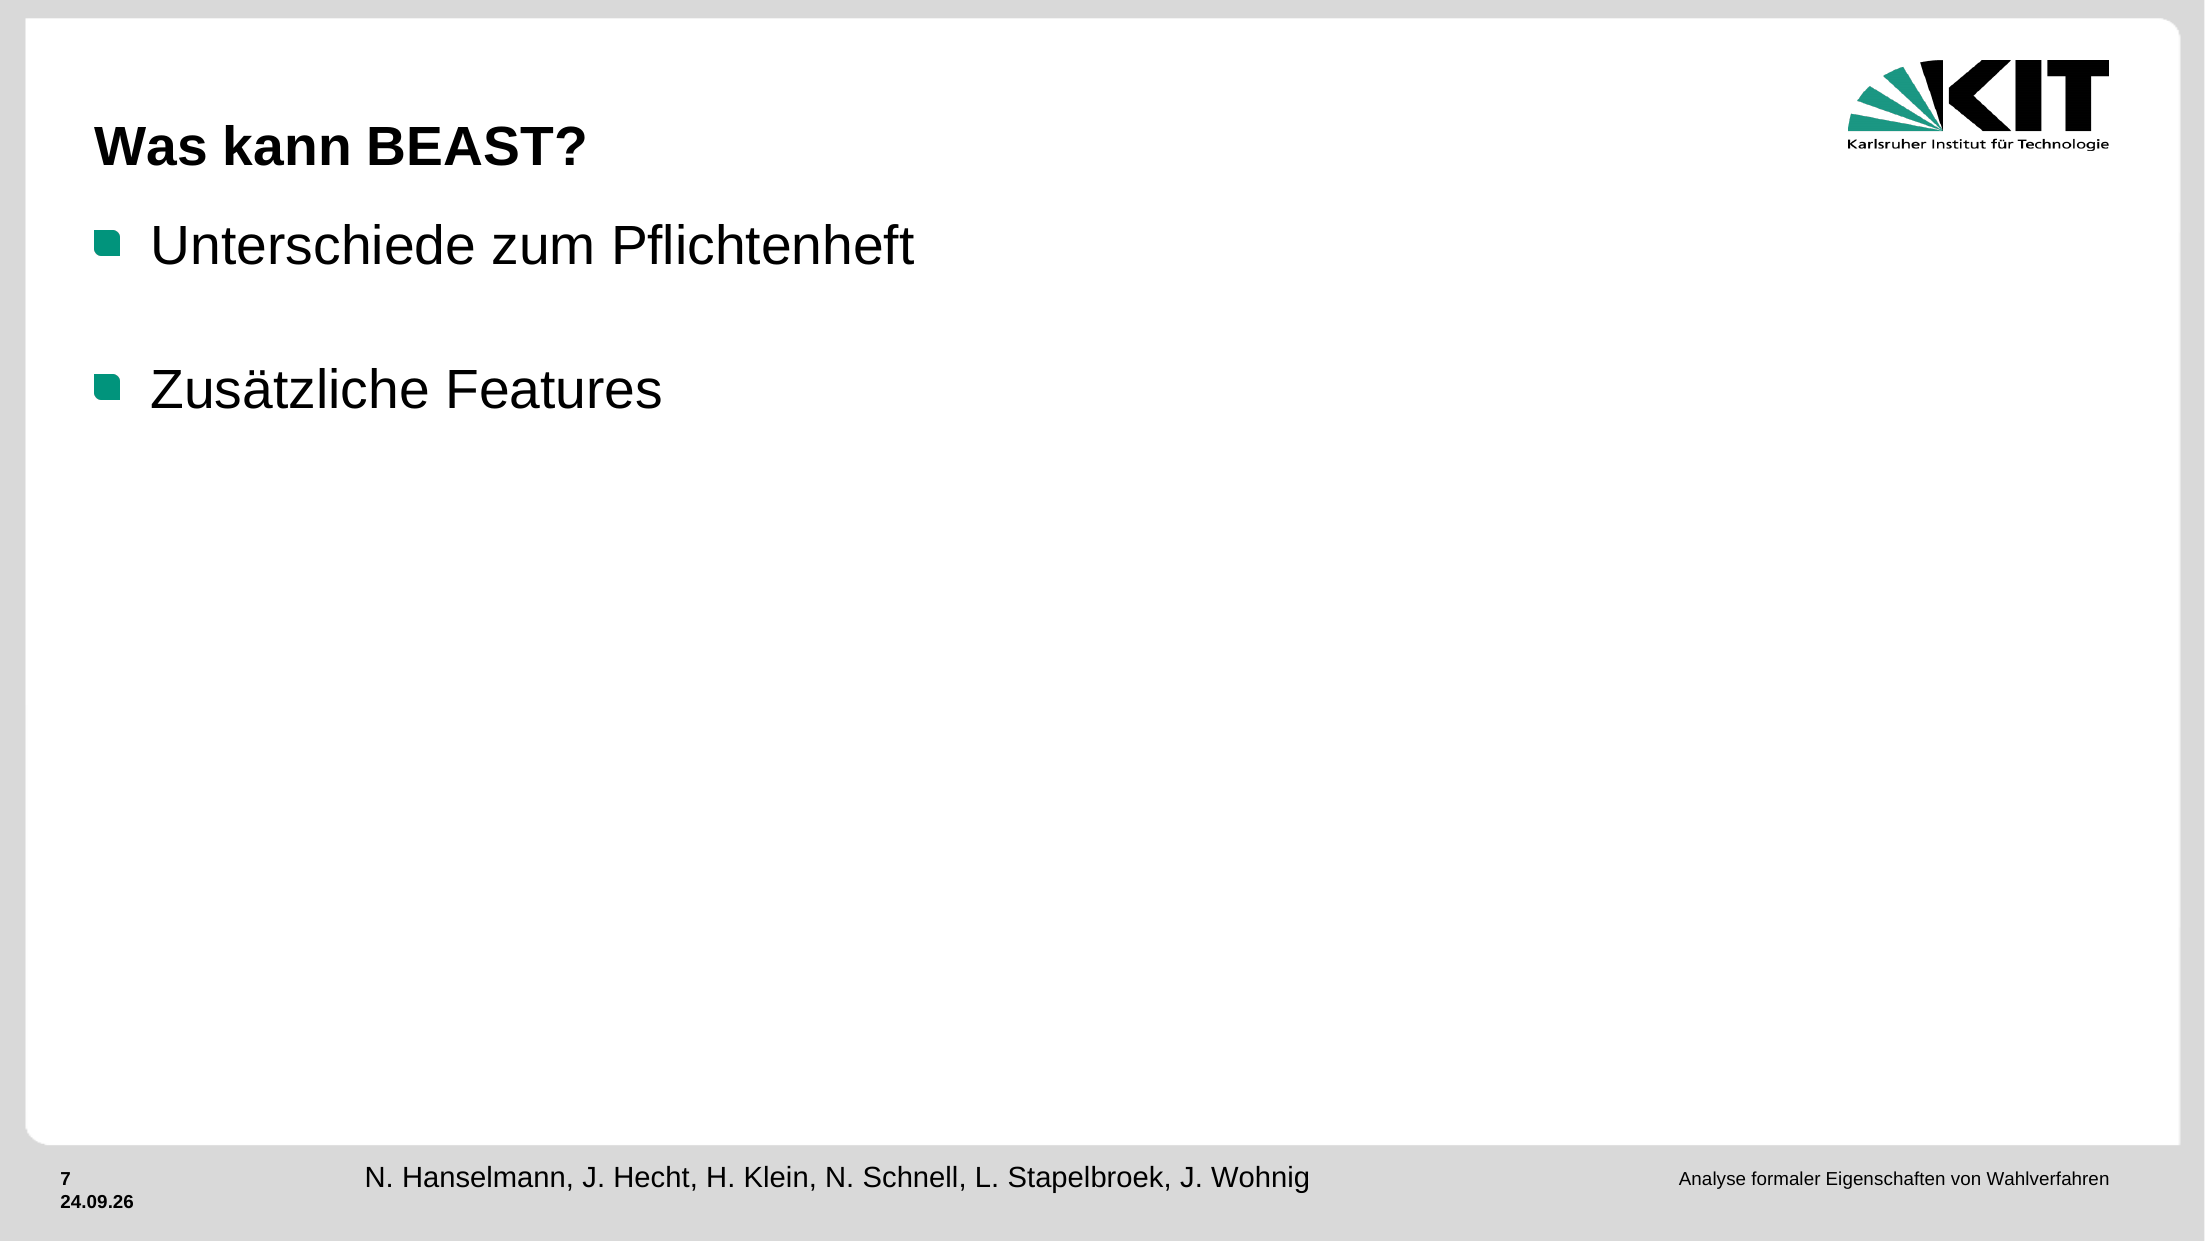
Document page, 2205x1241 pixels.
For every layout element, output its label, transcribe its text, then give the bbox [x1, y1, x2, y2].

picture [0, 0, 2205, 1241]
title Was kann BEAST? [94, 60, 1761, 162]
list Unterschiede zum Pflichtenheft Zusätzliche Features [94, 216, 2084, 1102]
